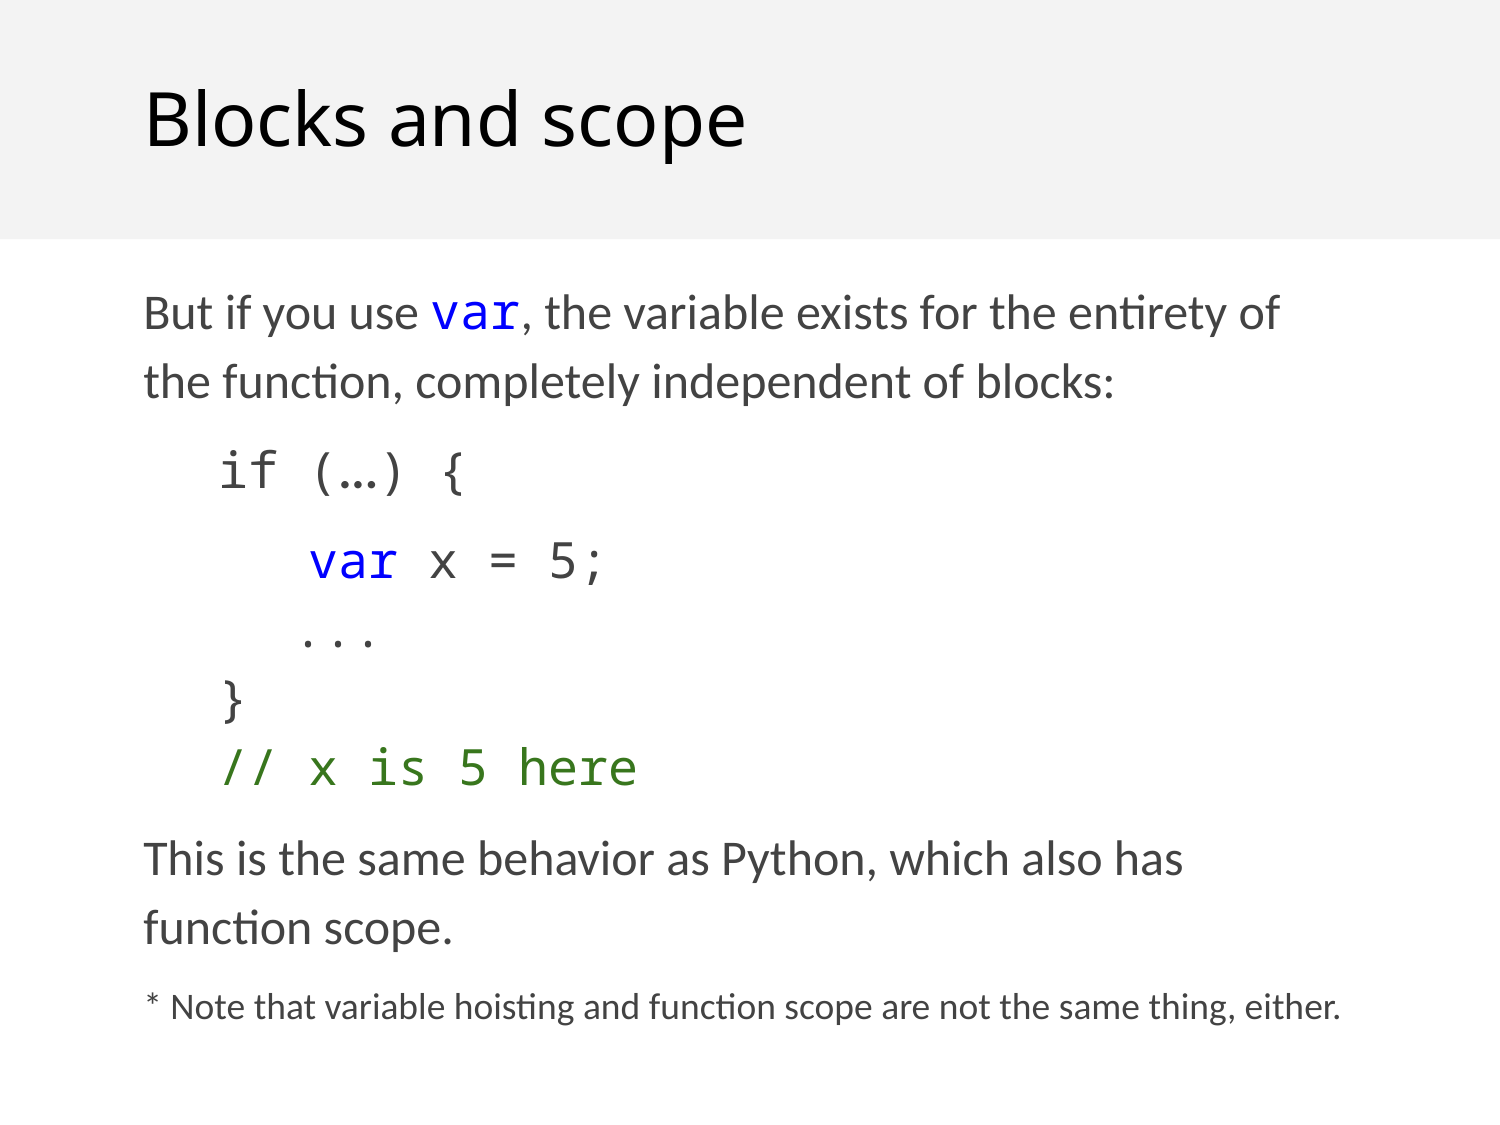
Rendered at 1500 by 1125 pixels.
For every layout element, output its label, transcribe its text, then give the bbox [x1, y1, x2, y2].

list But if you use var, the variable exists for the entirety of the function, completely independent of blocks: if (...) { var x = 5; ... } // x is 5 here This is the same behavior as Python, which also has function scope. * Note that variable hoisting and function scope are not the same thing, either. [128, 255, 1372, 1103]
title Blocks and scope [128, 56, 1372, 183]
